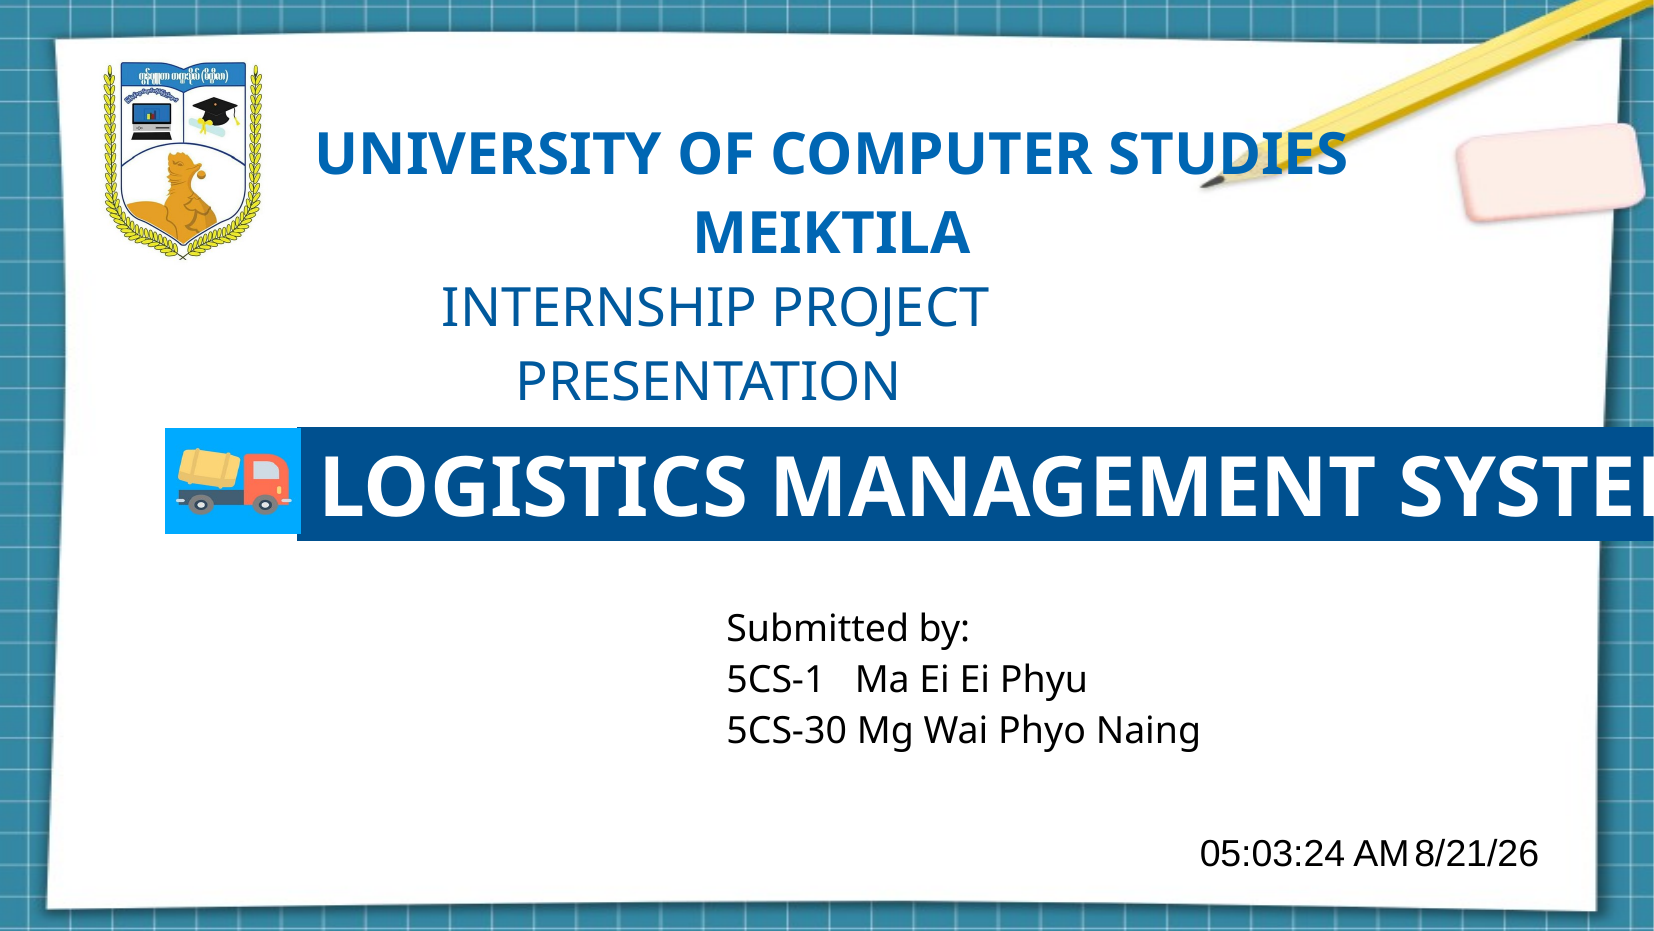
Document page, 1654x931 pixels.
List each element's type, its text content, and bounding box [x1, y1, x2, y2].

text_box LOGISTICS MANAGEMENT SYSTEM [282, 420, 1564, 541]
text_box INTERNSHIP PROJECT PRESENTATION [426, 261, 1381, 346]
text_box 8/19/19 [1486, 825, 1554, 895]
text_box Submitted by: 5CS-1 Ma Ei Ei Phyu 5CS-30 Mg Wai Phyo Naing [720, 594, 1208, 769]
picture [0, 0, 1654, 931]
text_box UNIVERSITY OF COMPUTER STUDIES MEIKTILA [300, 105, 1546, 195]
text_box 10:29:09 PM [1185, 825, 1486, 895]
picture [177, 449, 291, 514]
